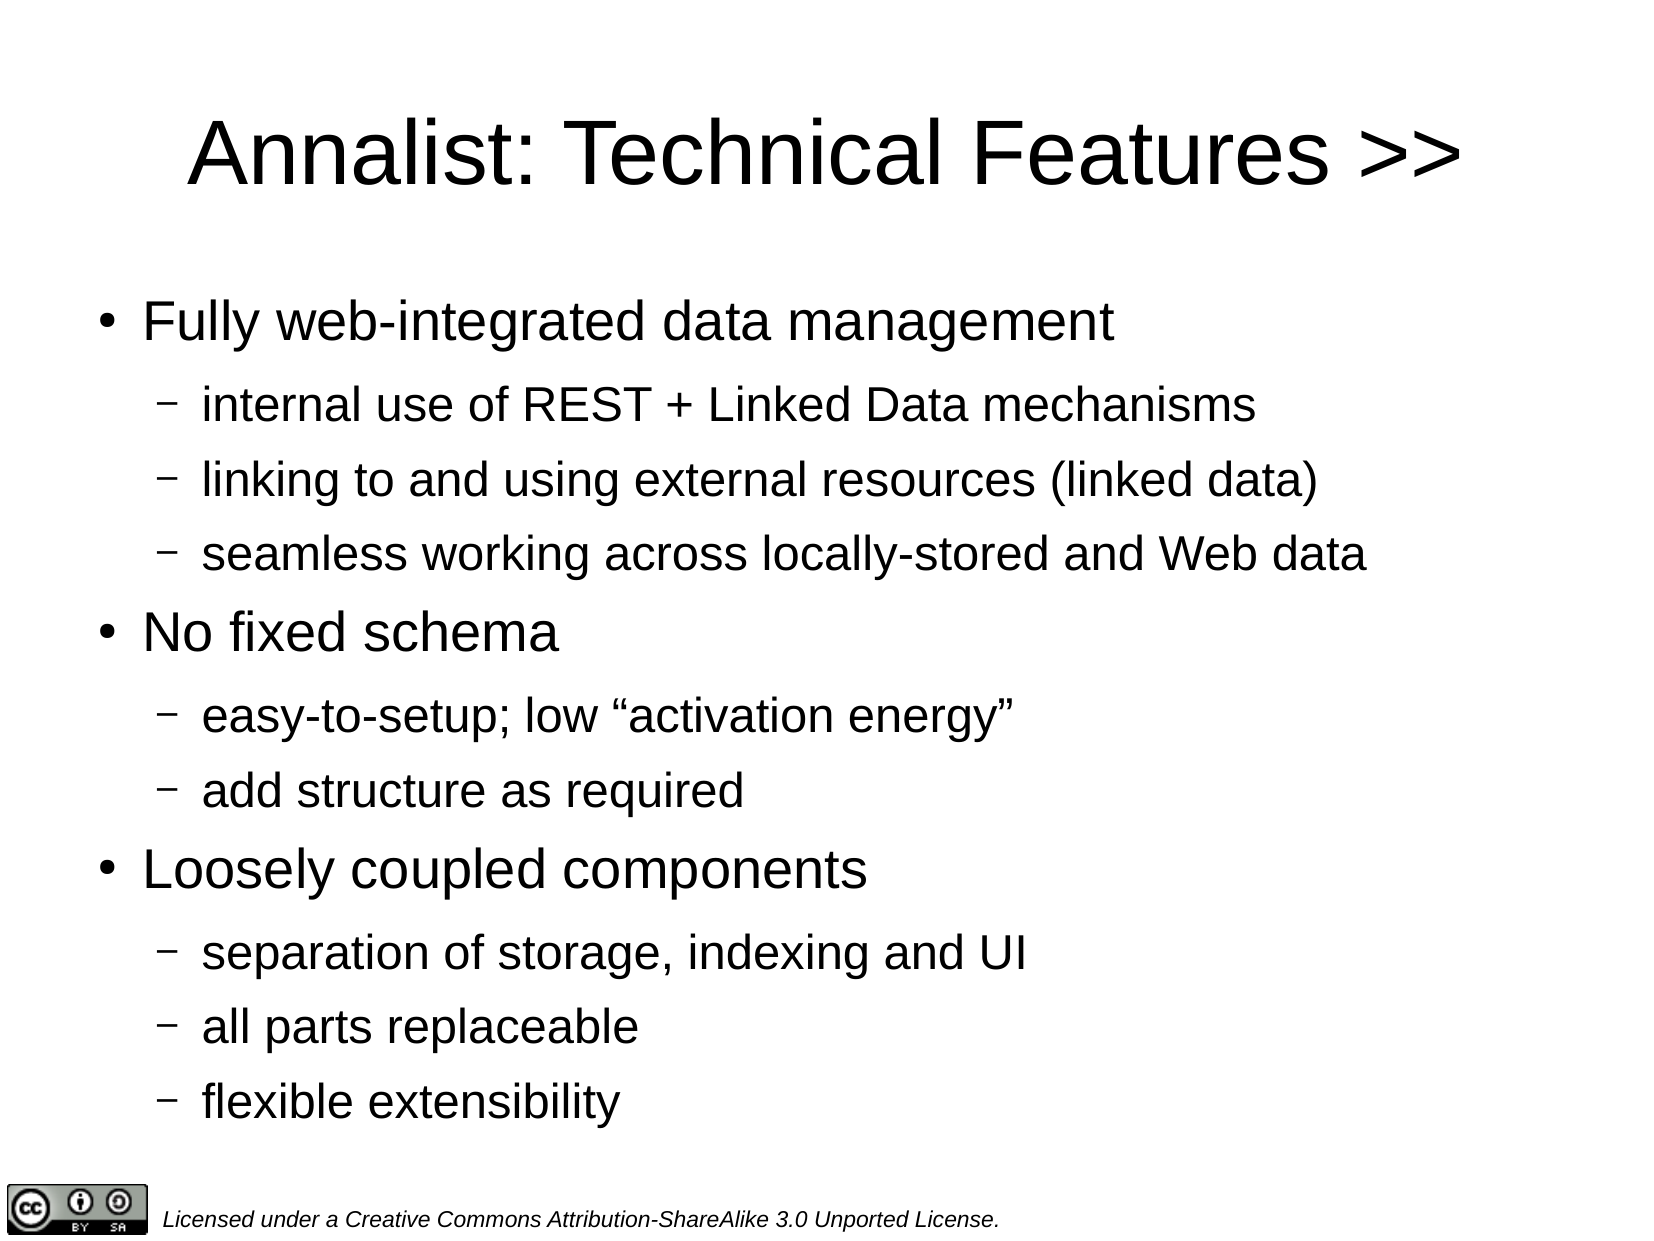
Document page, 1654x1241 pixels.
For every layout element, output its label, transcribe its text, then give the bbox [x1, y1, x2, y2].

list Fully web-integrated data management internal use of REST + Linked Data mechanisms linking to and using external resources (linked data) seamless working across locally-stored and Web data No fixed schema easy-to-setup; low “activation energy” add structure as required Loosely coupled components separation of storage, indexing and UI all parts replaceable flexible extensibility [82, 290, 1595, 1134]
title Annalist: Technical Features >> [82, 49, 1571, 257]
picture [7, 1184, 148, 1235]
